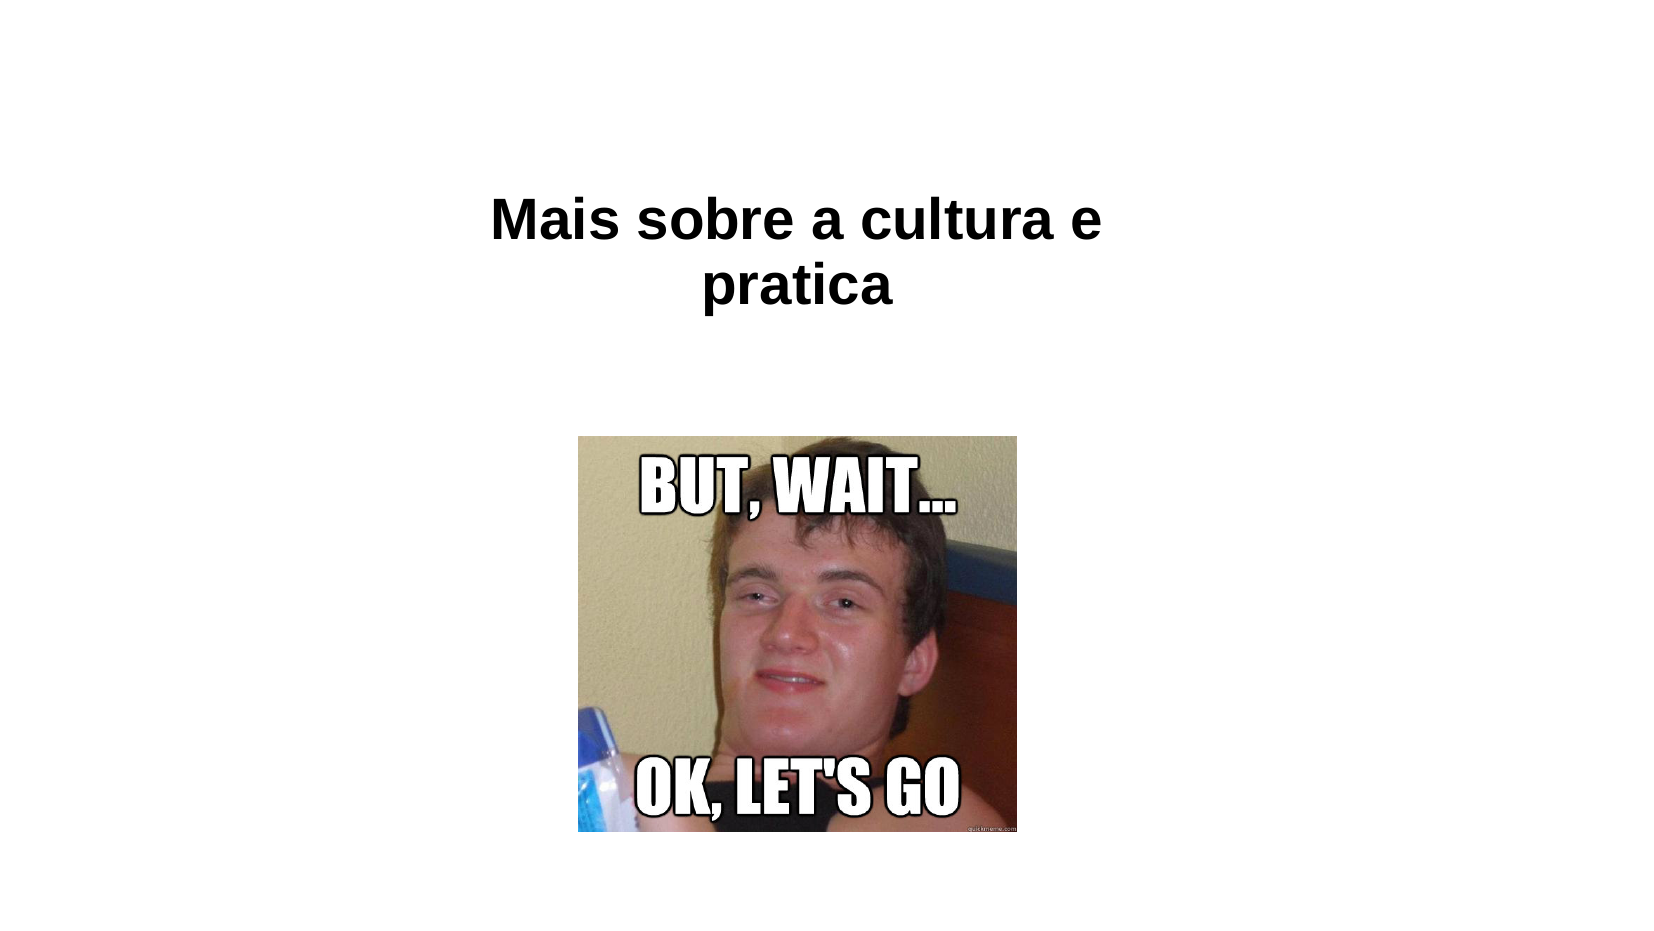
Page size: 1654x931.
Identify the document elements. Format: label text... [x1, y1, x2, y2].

title Mais sobre a cultura e pratica [401, 187, 1193, 318]
picture [578, 436, 1017, 832]
